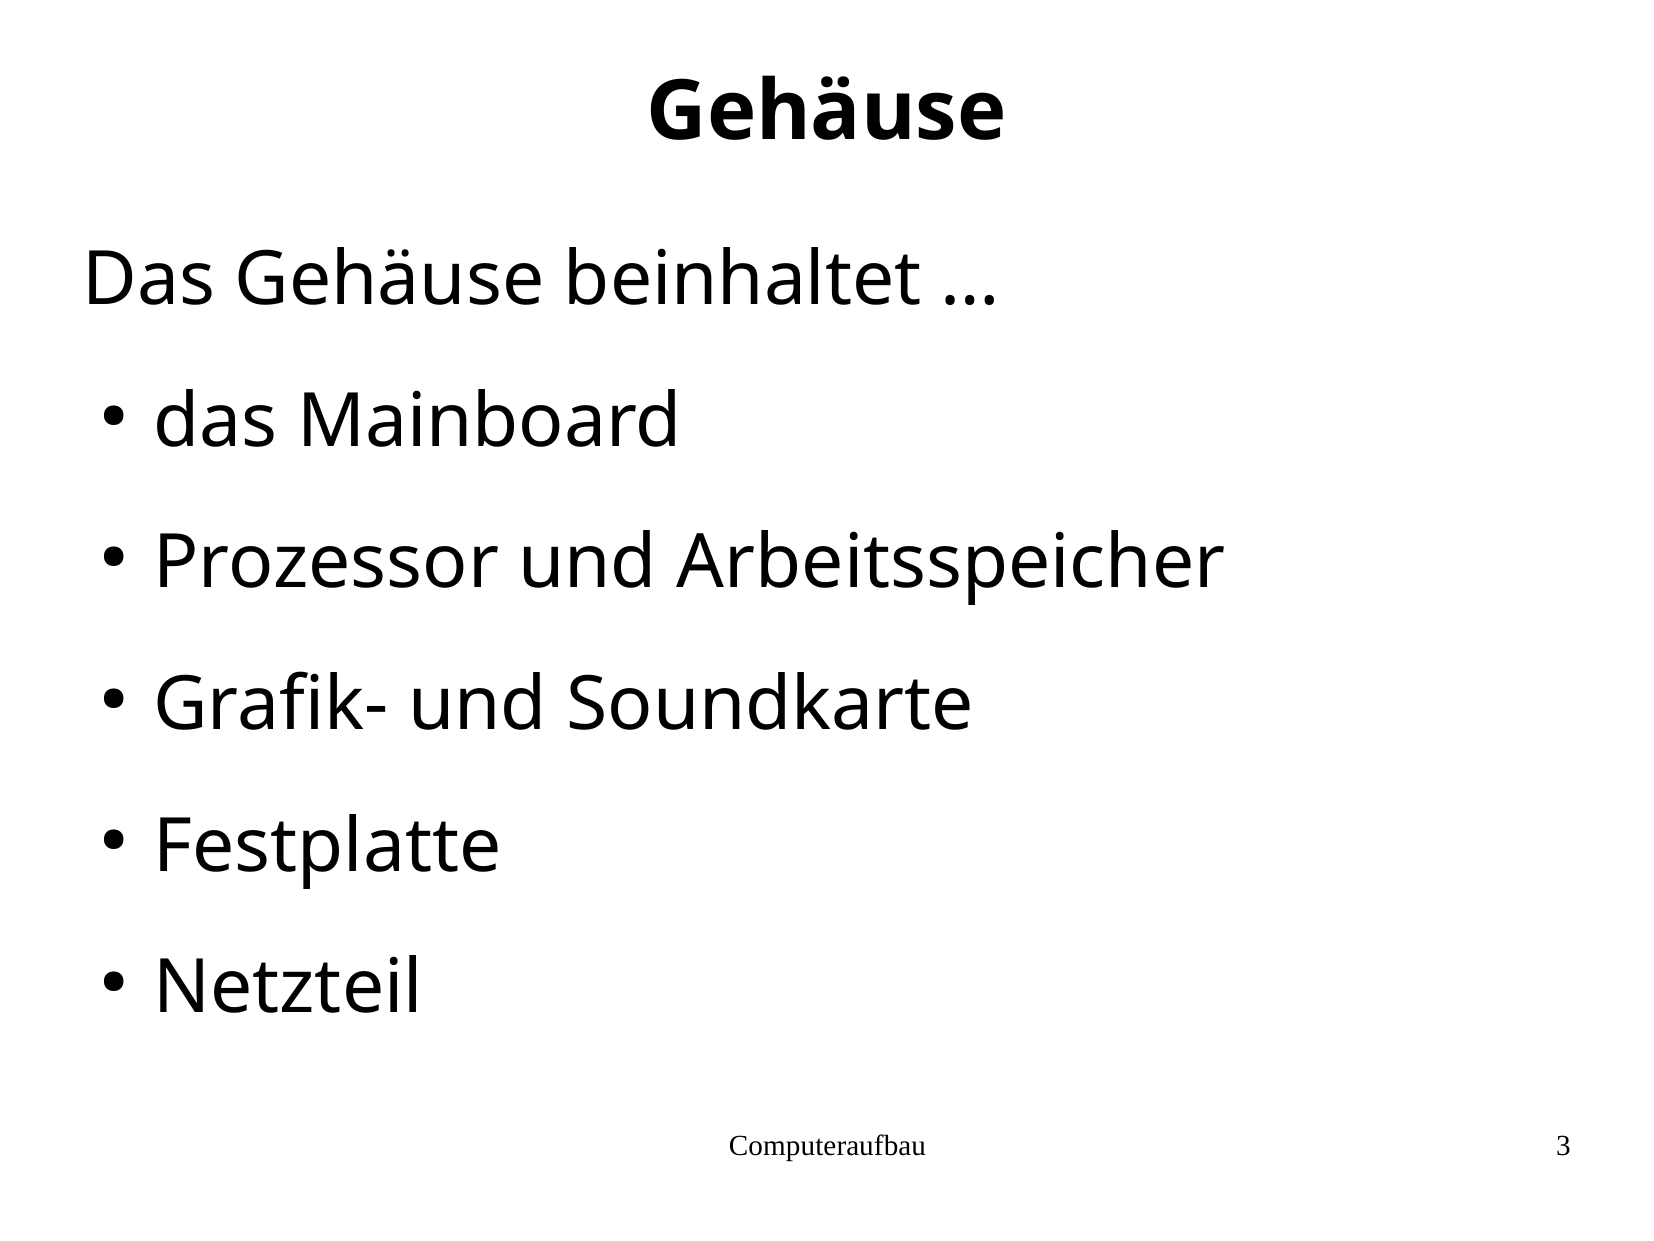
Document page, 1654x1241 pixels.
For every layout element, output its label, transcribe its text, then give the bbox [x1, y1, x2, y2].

list Das Gehäuse beinhaltet … das Mainboard Prozessor und Arbeitsspeicher Grafik- und Soundkarte Festplatte Netzteil [82, 224, 1571, 1111]
title Gehäuse [82, 49, 1571, 166]
